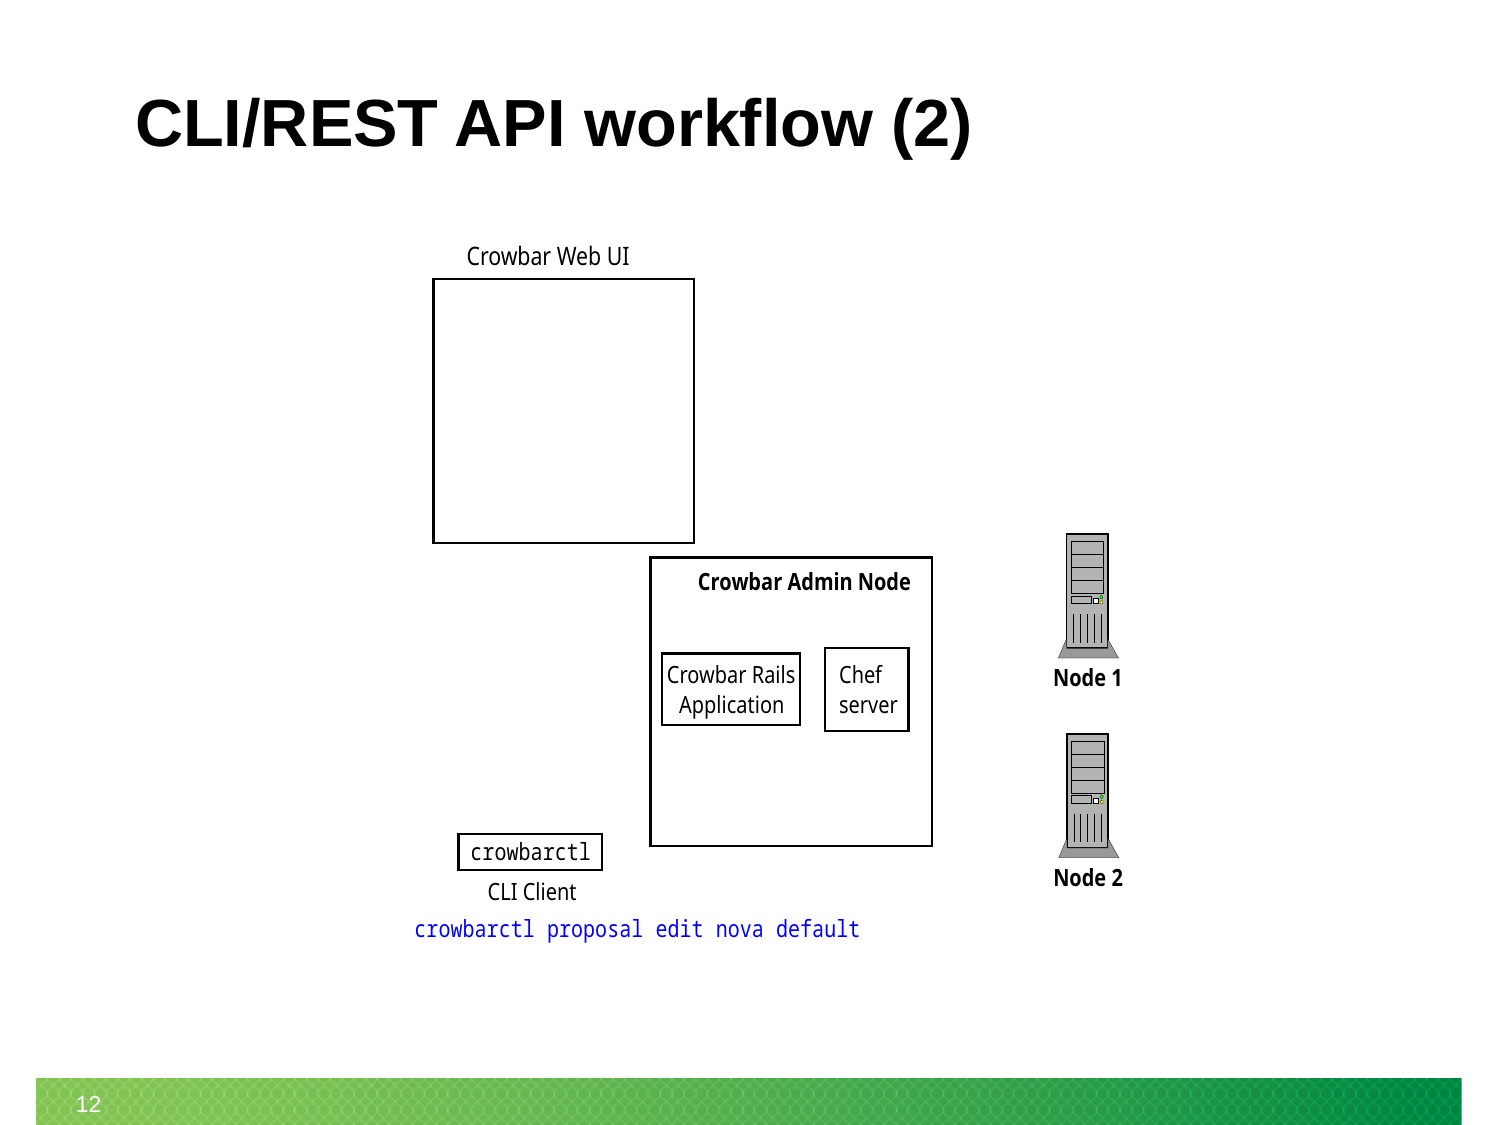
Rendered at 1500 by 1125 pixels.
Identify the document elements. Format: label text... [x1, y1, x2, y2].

title CLI/REST API workflow (2) [135, 41, 1372, 204]
picture [413, 236, 1123, 945]
picture [36, 1078, 1462, 1125]
